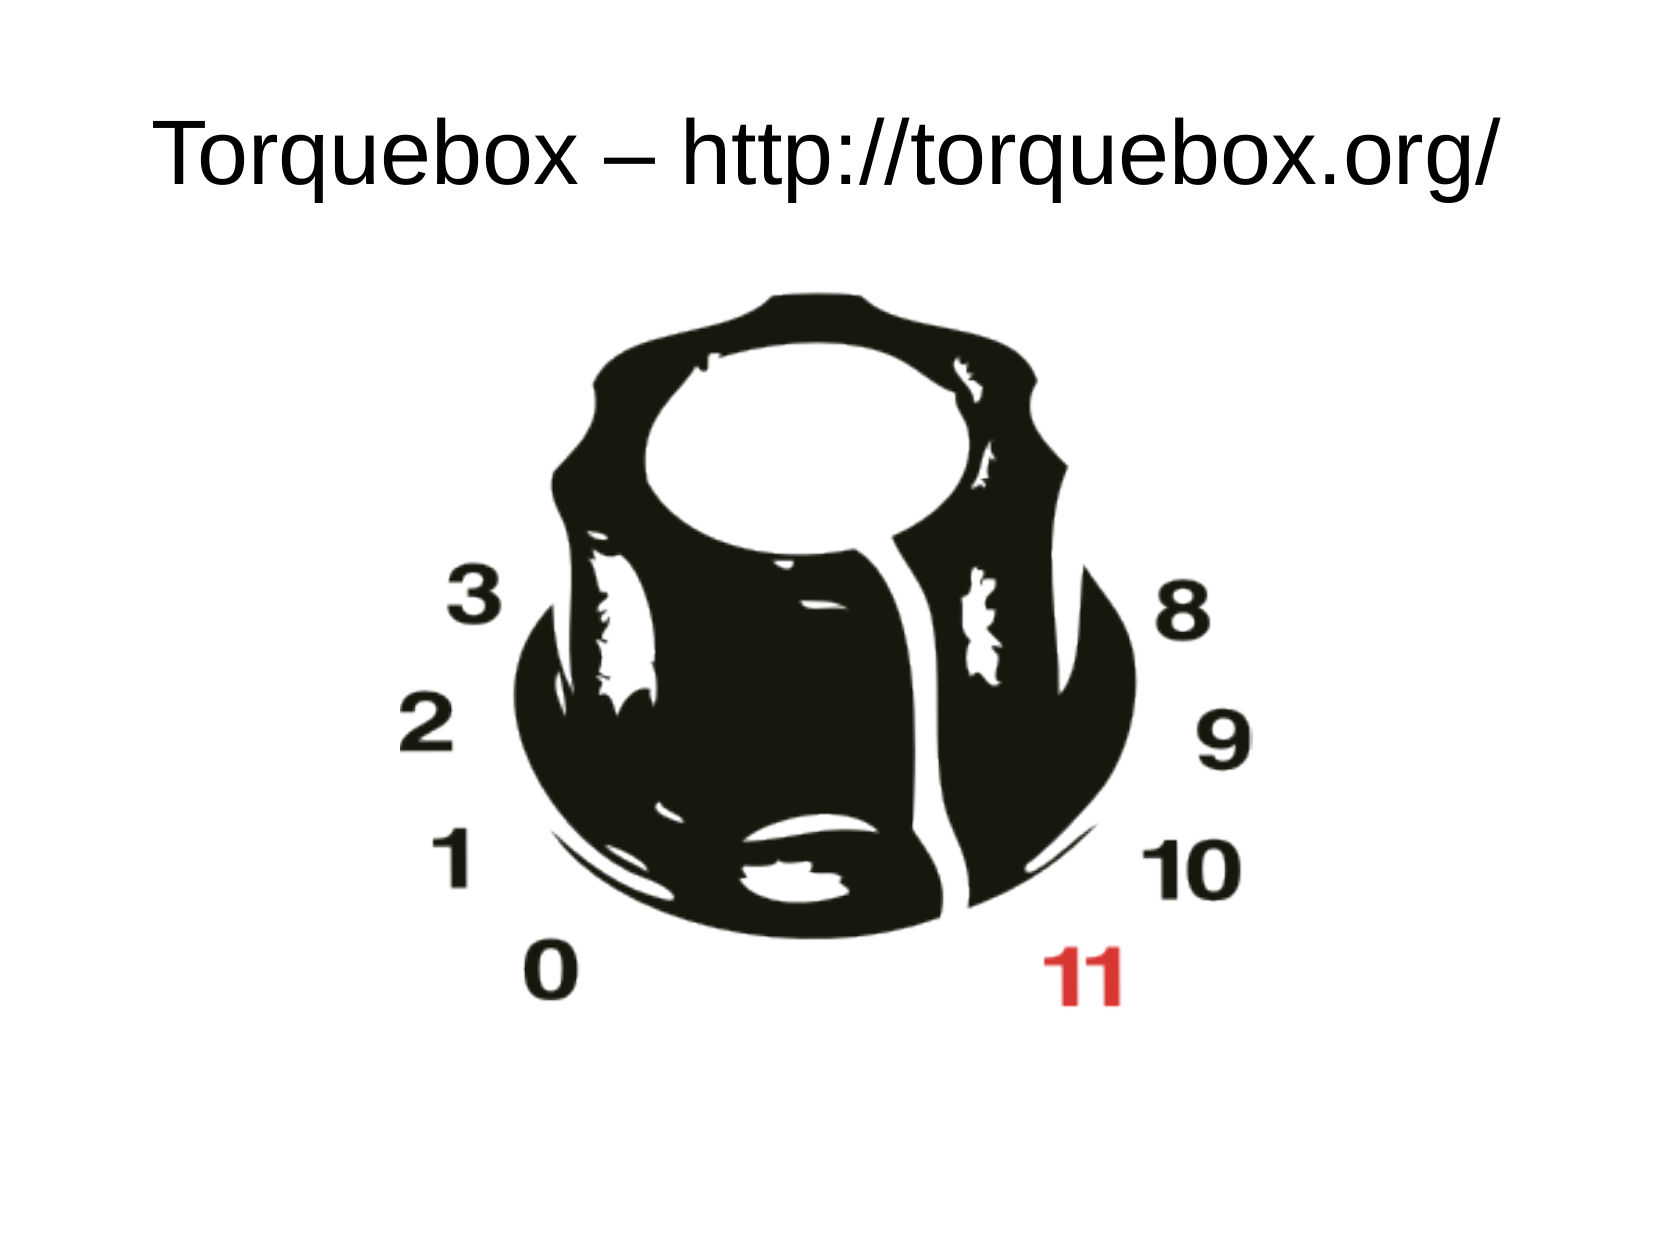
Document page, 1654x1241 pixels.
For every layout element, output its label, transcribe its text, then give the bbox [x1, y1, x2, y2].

picture [400, 290, 1253, 1010]
title Torquebox – http://torquebox.org/ [82, 49, 1571, 257]
